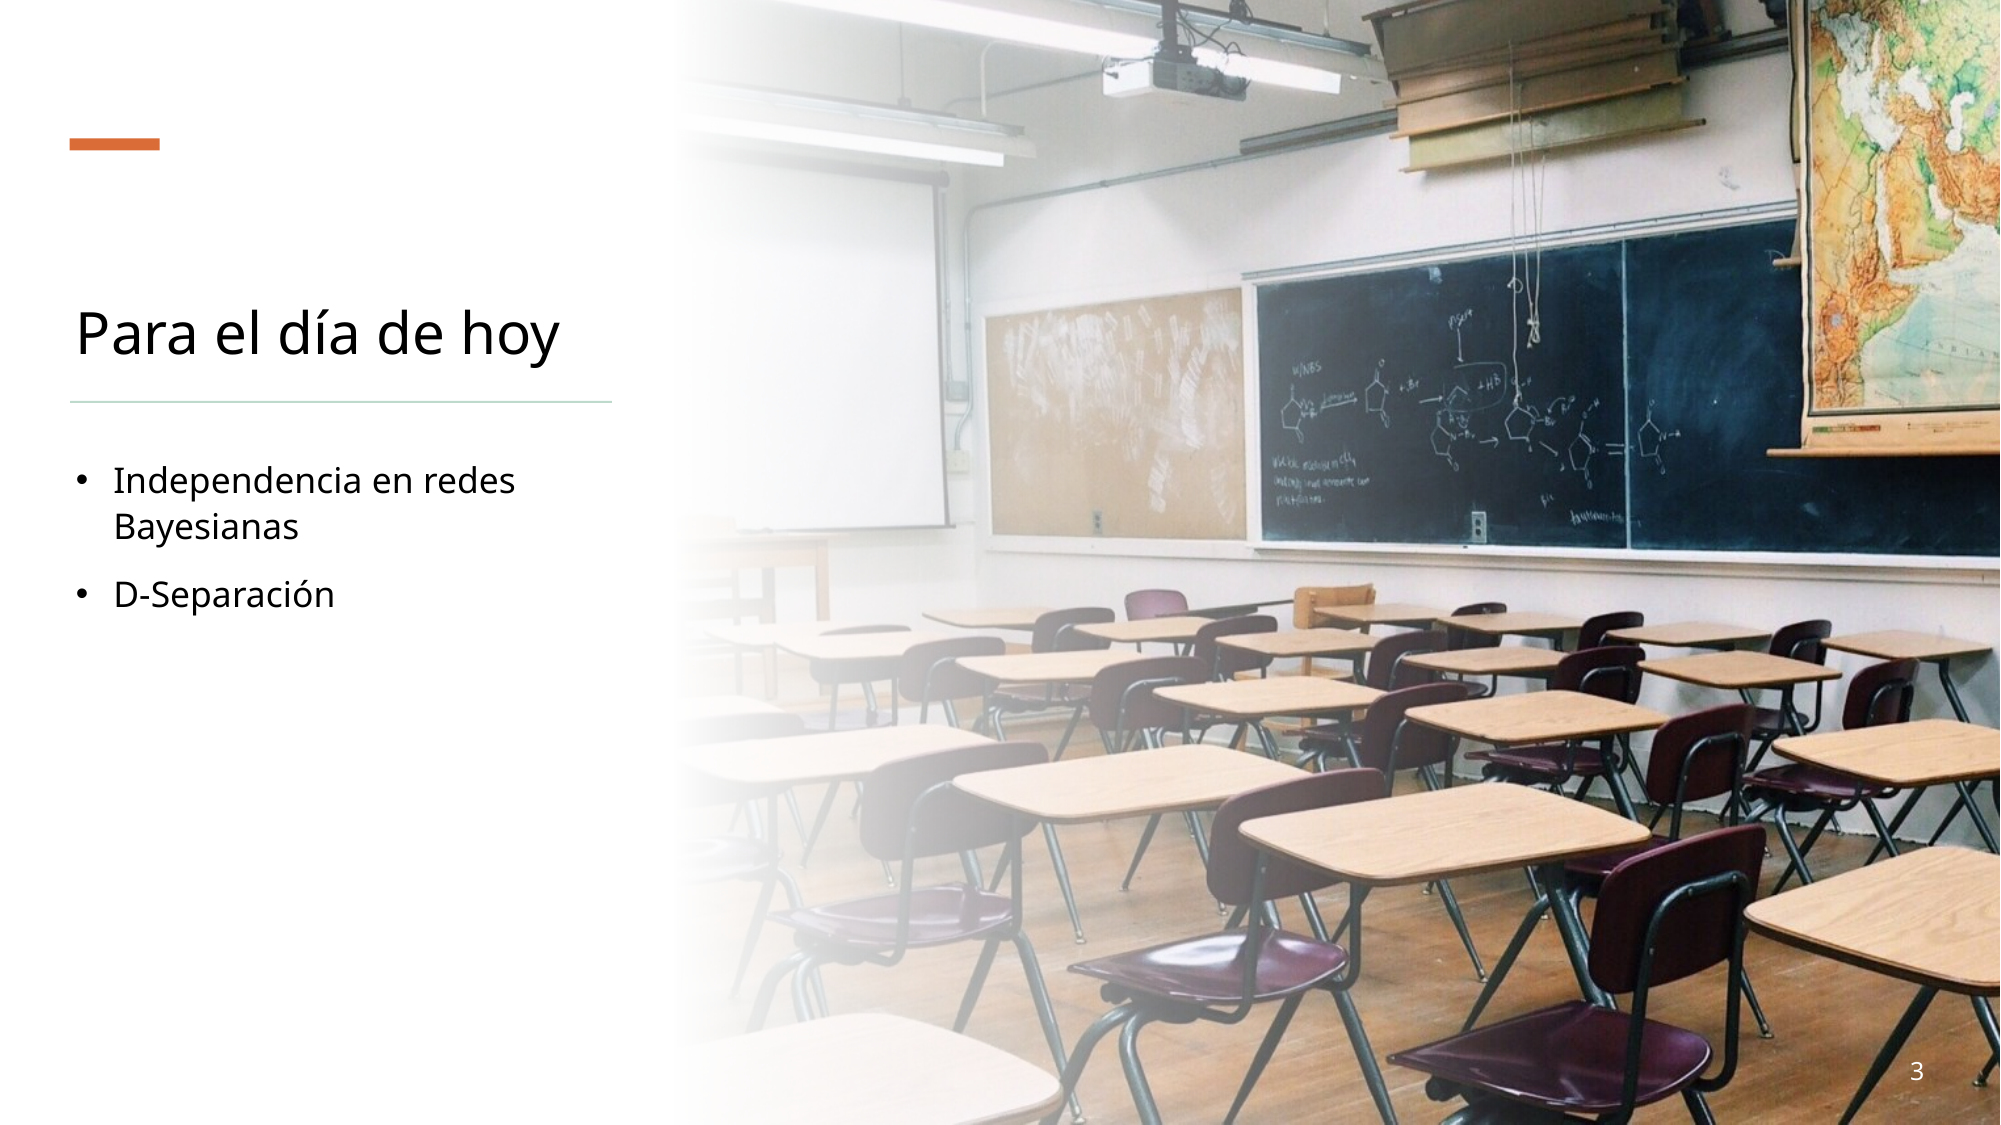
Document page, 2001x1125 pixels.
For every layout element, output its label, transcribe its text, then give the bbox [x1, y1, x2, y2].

picture [1601, 0, 2000, 1125]
text_box [0, 0, 1601, 1125]
slide_number <número> [1489, 1042, 1940, 1103]
list Independencia en redes Bayesianas D-Separación [60, 445, 625, 972]
title Para el día de hoy [60, 190, 625, 375]
